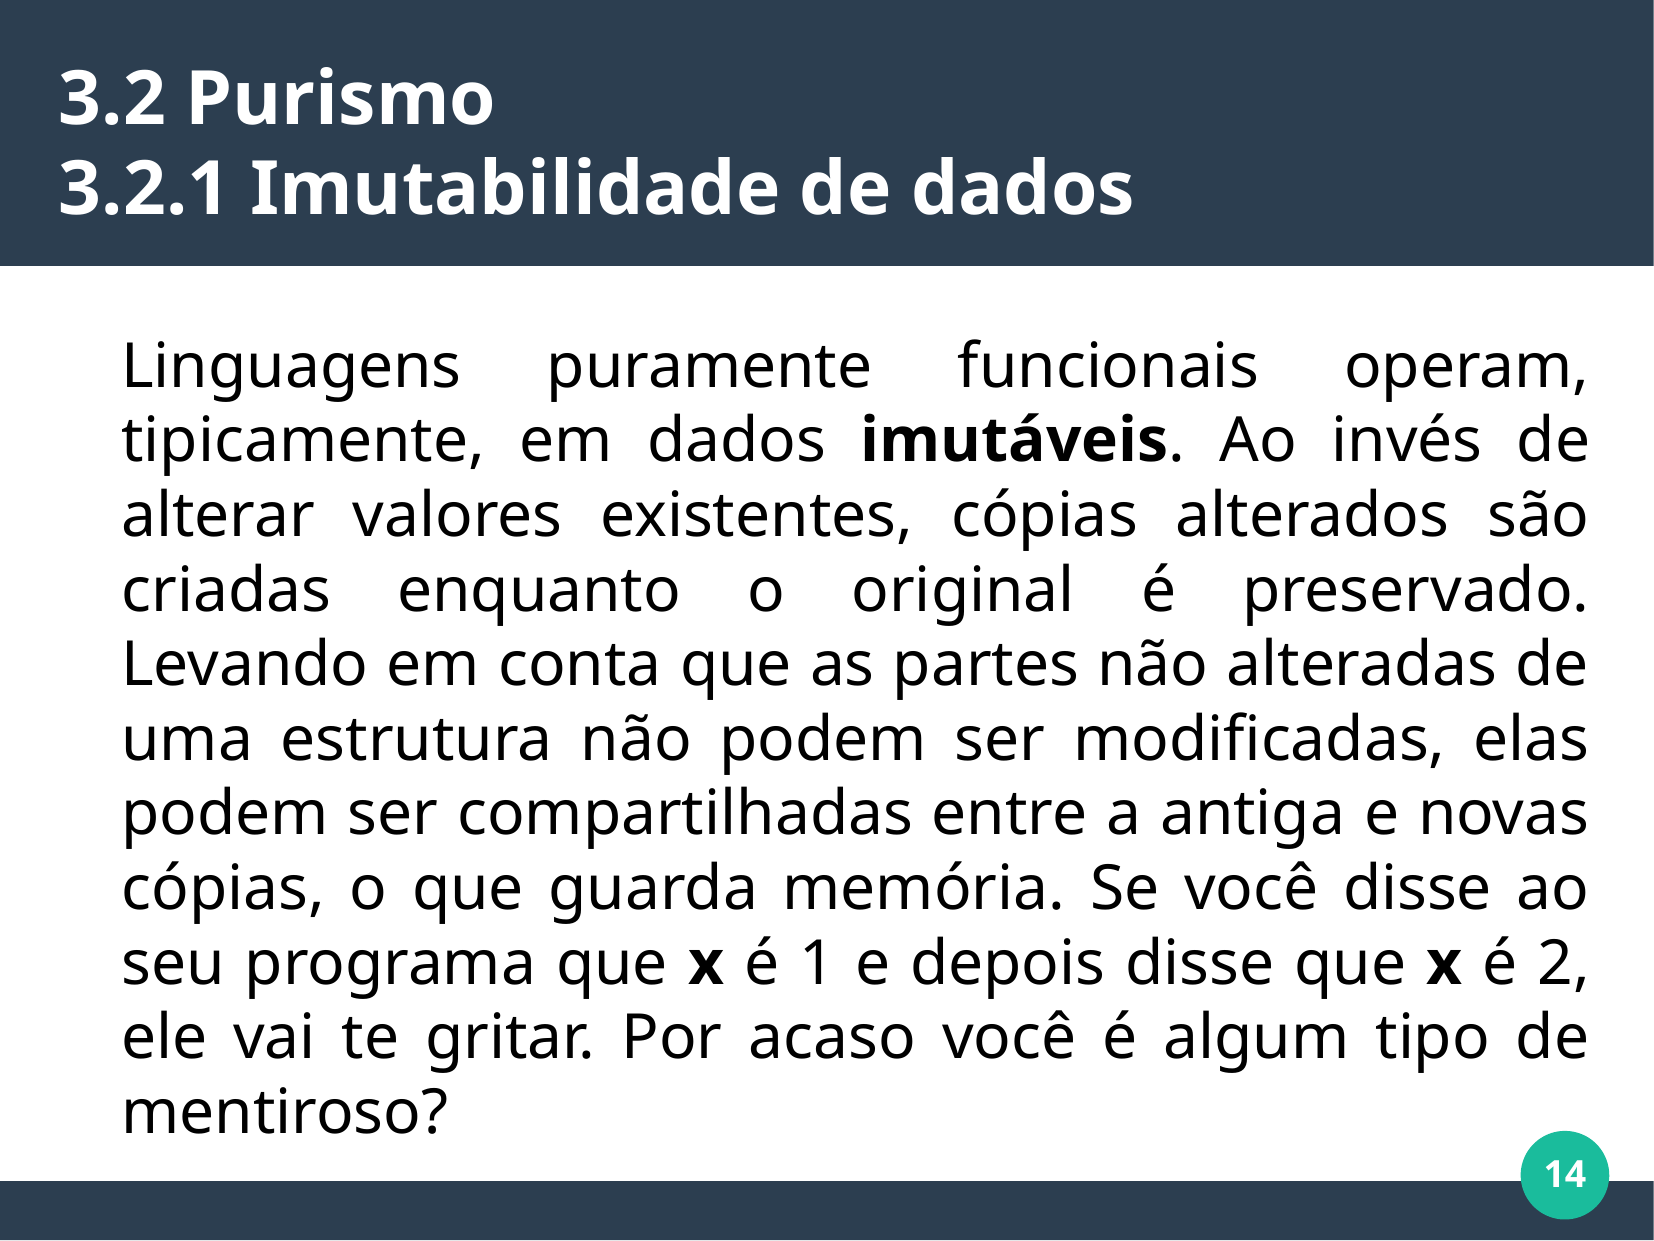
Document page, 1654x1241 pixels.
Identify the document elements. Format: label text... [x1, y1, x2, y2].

title 3.2 Purismo 3.2.1 Imutabilidade de dados [59, 49, 1595, 207]
text_box <número> [1505, 1116, 1625, 1235]
list Linguagens puramente funcionais operam, tipicamente, em dados imutáveis. Ao invés de alterar valores existentes, cópias alterados são criadas enquanto o original é preservado. Levando em conta que as partes não alteradas de uma estrutura não podem ser modificadas, elas podem ser compartilhadas entre a antiga e novas cópias, o que guarda memória. Se você disse ao seu programa que x é 1 e depois disse que x é 2, ele vai te gritar. Por acaso você é algum tipo de mentiroso? [59, 324, 1595, 1152]
